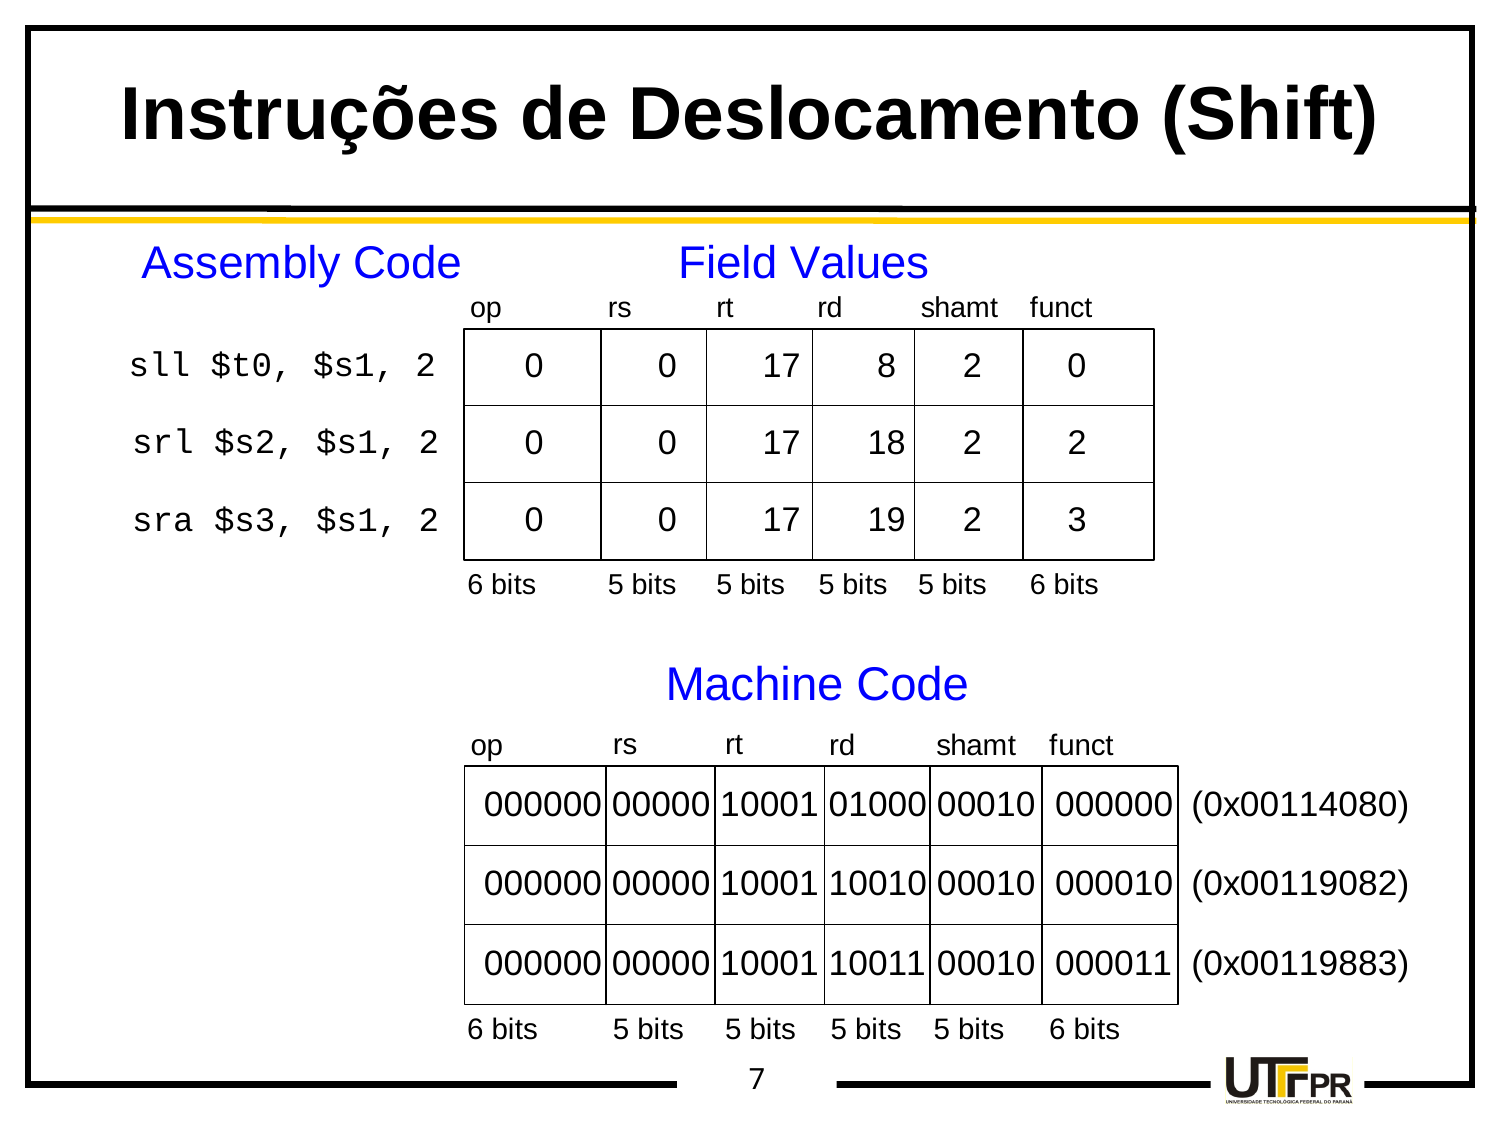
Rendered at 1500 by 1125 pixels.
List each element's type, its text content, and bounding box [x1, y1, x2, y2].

picture [1225, 1070, 1353, 1104]
chart [437, 644, 1463, 1070]
chart [99, 223, 1176, 624]
title Instruções de Deslocamento (Shift) [0, 60, 1500, 167]
